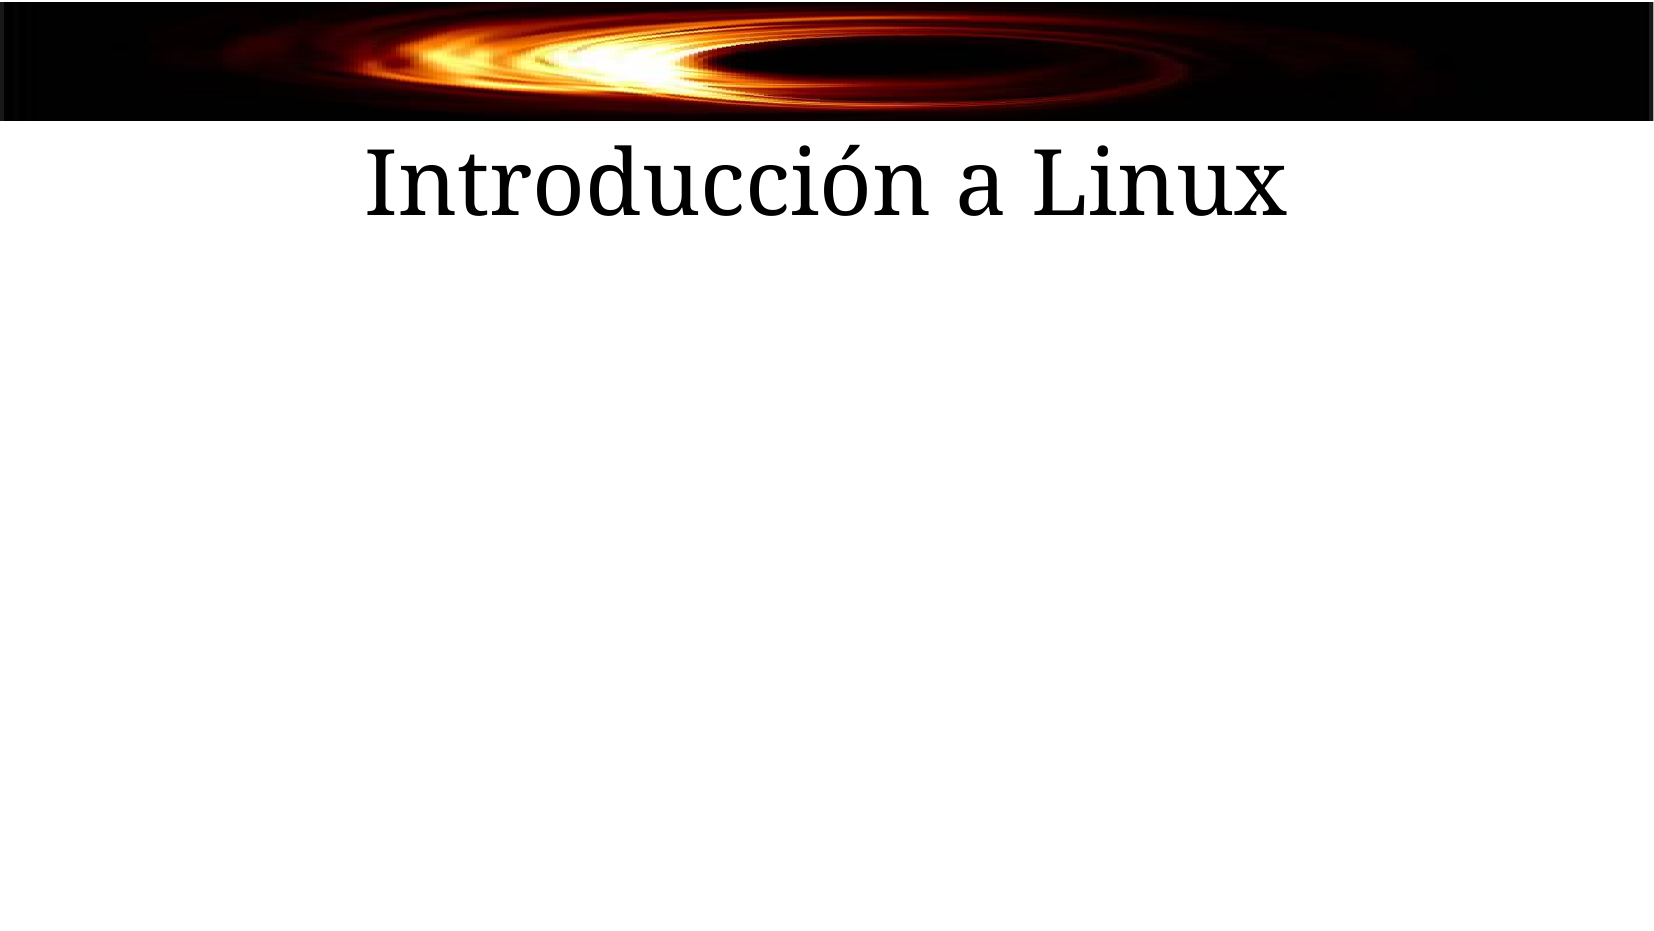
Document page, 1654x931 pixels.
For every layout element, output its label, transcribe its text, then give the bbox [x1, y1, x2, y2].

title Introducción a Linux [82, 121, 1571, 258]
picture [0, 2, 1654, 121]
